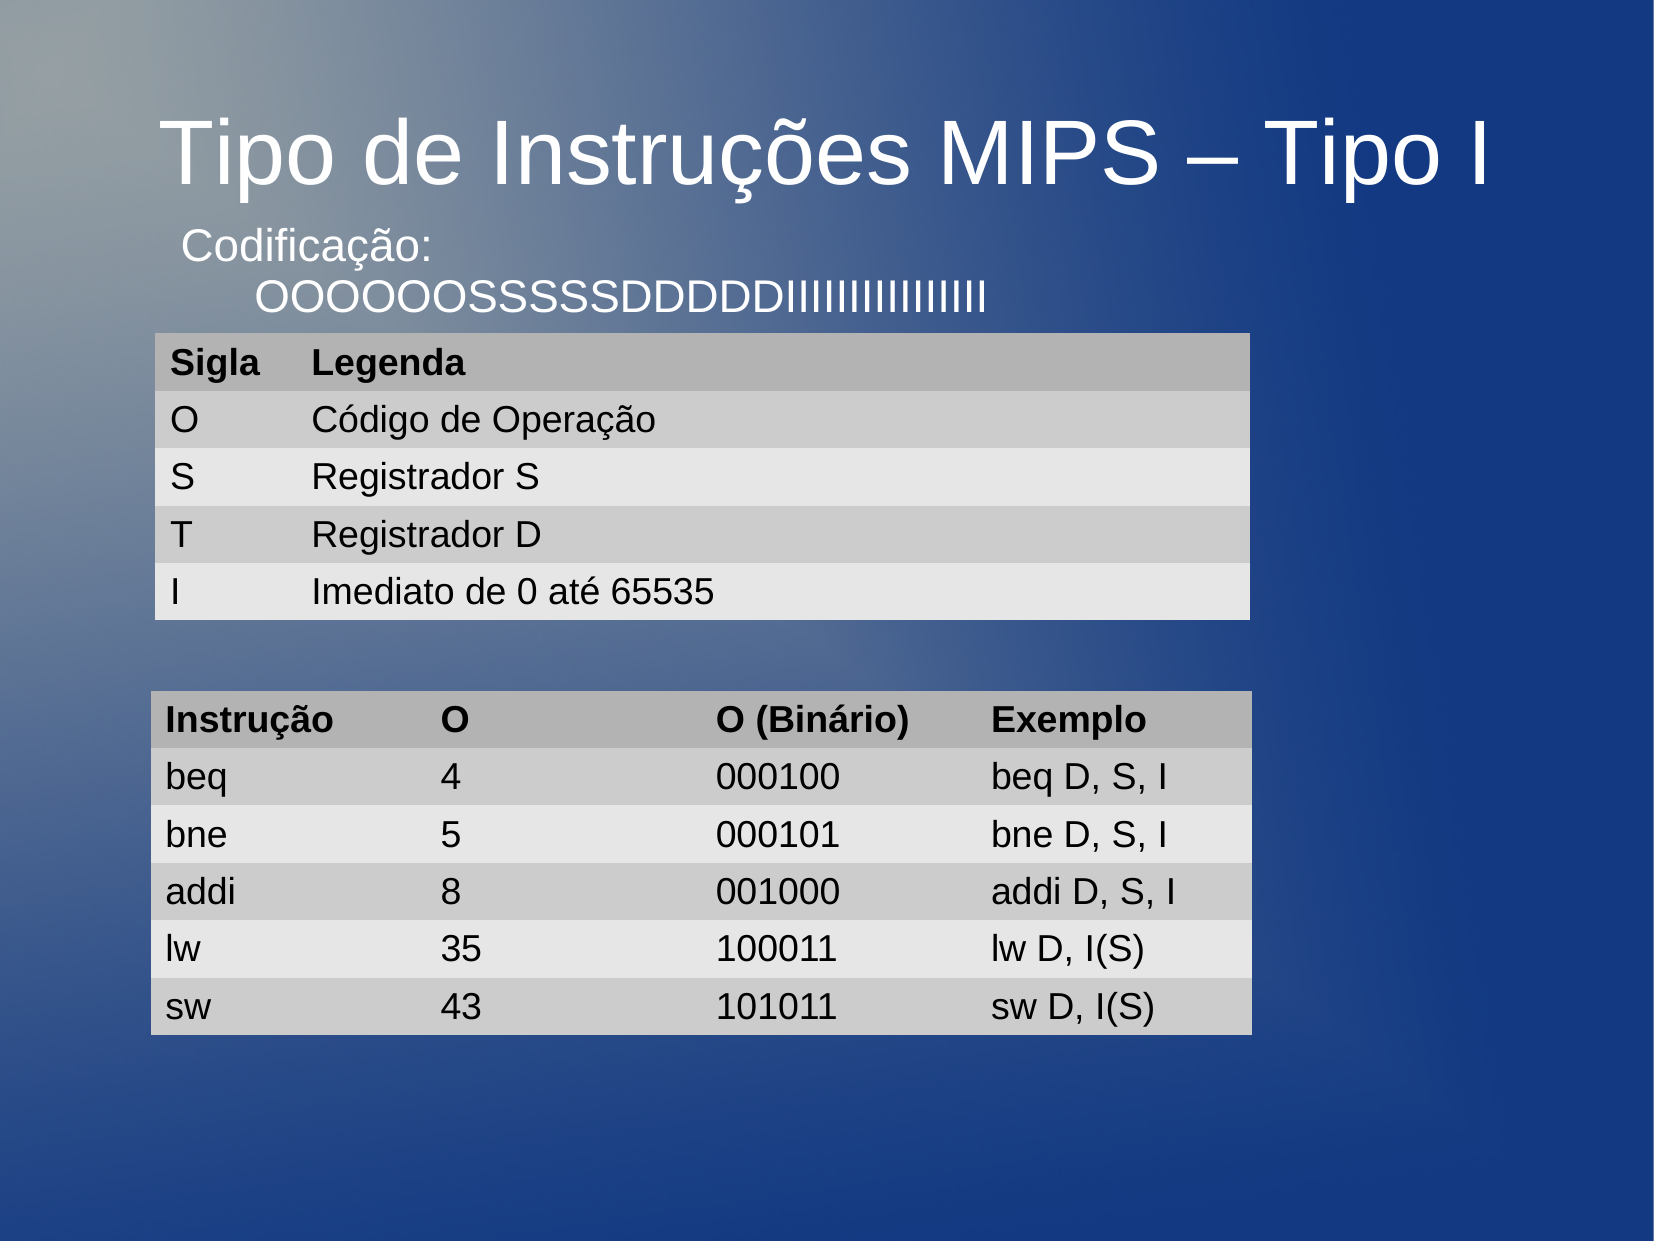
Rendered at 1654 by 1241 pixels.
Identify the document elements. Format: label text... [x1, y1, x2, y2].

title Tipo de Instruções MIPS – Tipo I [82, 49, 1571, 257]
table_cell 000101 [701, 805, 976, 863]
table_cell Imediato de 0 até 65535 [296, 563, 1250, 620]
table_cell I [155, 563, 296, 620]
table_cell S [155, 448, 296, 506]
table_cell beq [151, 748, 426, 805]
table_cell lw [151, 920, 426, 978]
table_header Exemplo [976, 691, 1252, 748]
table_cell 100011 [701, 920, 976, 978]
table_cell 8 [426, 863, 701, 920]
table_cell bne D, S, I [976, 805, 1252, 863]
table_cell Código de Operação [296, 391, 1250, 448]
table_header Legenda [296, 333, 1250, 391]
table_cell addi D, S, I [976, 863, 1252, 920]
table_cell addi [151, 863, 426, 920]
table_cell 000100 [701, 748, 976, 805]
table_header Instrução [151, 691, 426, 748]
table_cell 001000 [701, 863, 976, 920]
picture [0, 0, 1654, 1241]
table_header O (Binário) [701, 691, 976, 748]
table_cell T [155, 506, 296, 563]
table_cell 101011 [701, 978, 976, 1035]
table_header Sigla [155, 333, 296, 391]
table_cell Registrador S [296, 448, 1250, 506]
table_cell lw D, I(S) [976, 920, 1252, 978]
table_header O [426, 691, 701, 748]
text_box Codificação: OOOOOOSSSSSDDDDDIIIIIIIIIIIIIIII [165, 212, 1501, 331]
table_cell O [155, 391, 296, 448]
table_cell bne [151, 805, 426, 863]
table_cell 5 [426, 805, 701, 863]
table_cell 43 [426, 978, 701, 1035]
table_cell 4 [426, 748, 701, 805]
table_cell beq D, S, I [976, 748, 1252, 805]
table_cell Registrador D [296, 506, 1250, 563]
table_cell sw [151, 978, 426, 1035]
table_cell 35 [426, 920, 701, 978]
table_cell sw D, I(S) [976, 978, 1252, 1035]
